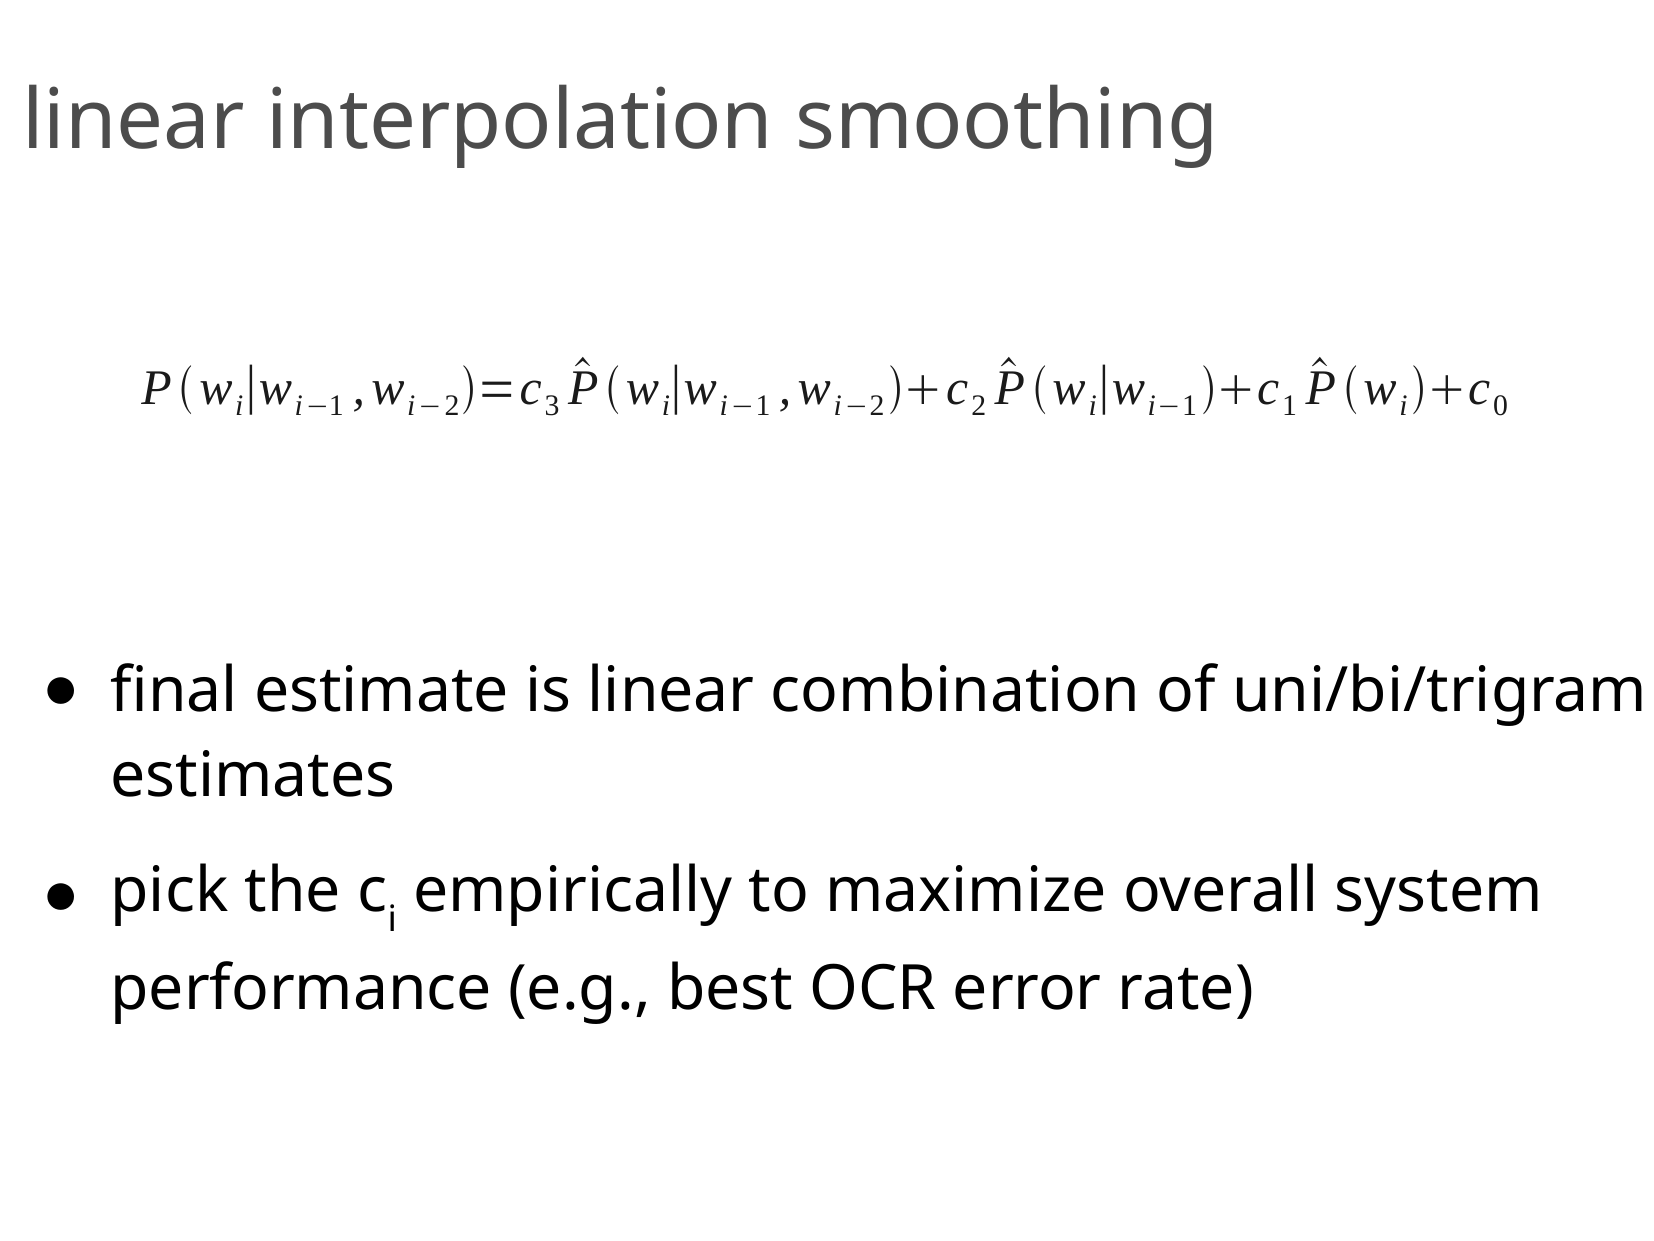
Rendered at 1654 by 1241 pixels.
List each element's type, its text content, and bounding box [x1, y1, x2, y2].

title linear interpolation smoothing [22, 19, 1654, 213]
list final estimate is linear combination of uni/bi/trigram estimates pick the ci empirically to maximize overall system performance (e.g., best OCR error rate) [25, 514, 1654, 1158]
chart [132, 354, 1514, 423]
